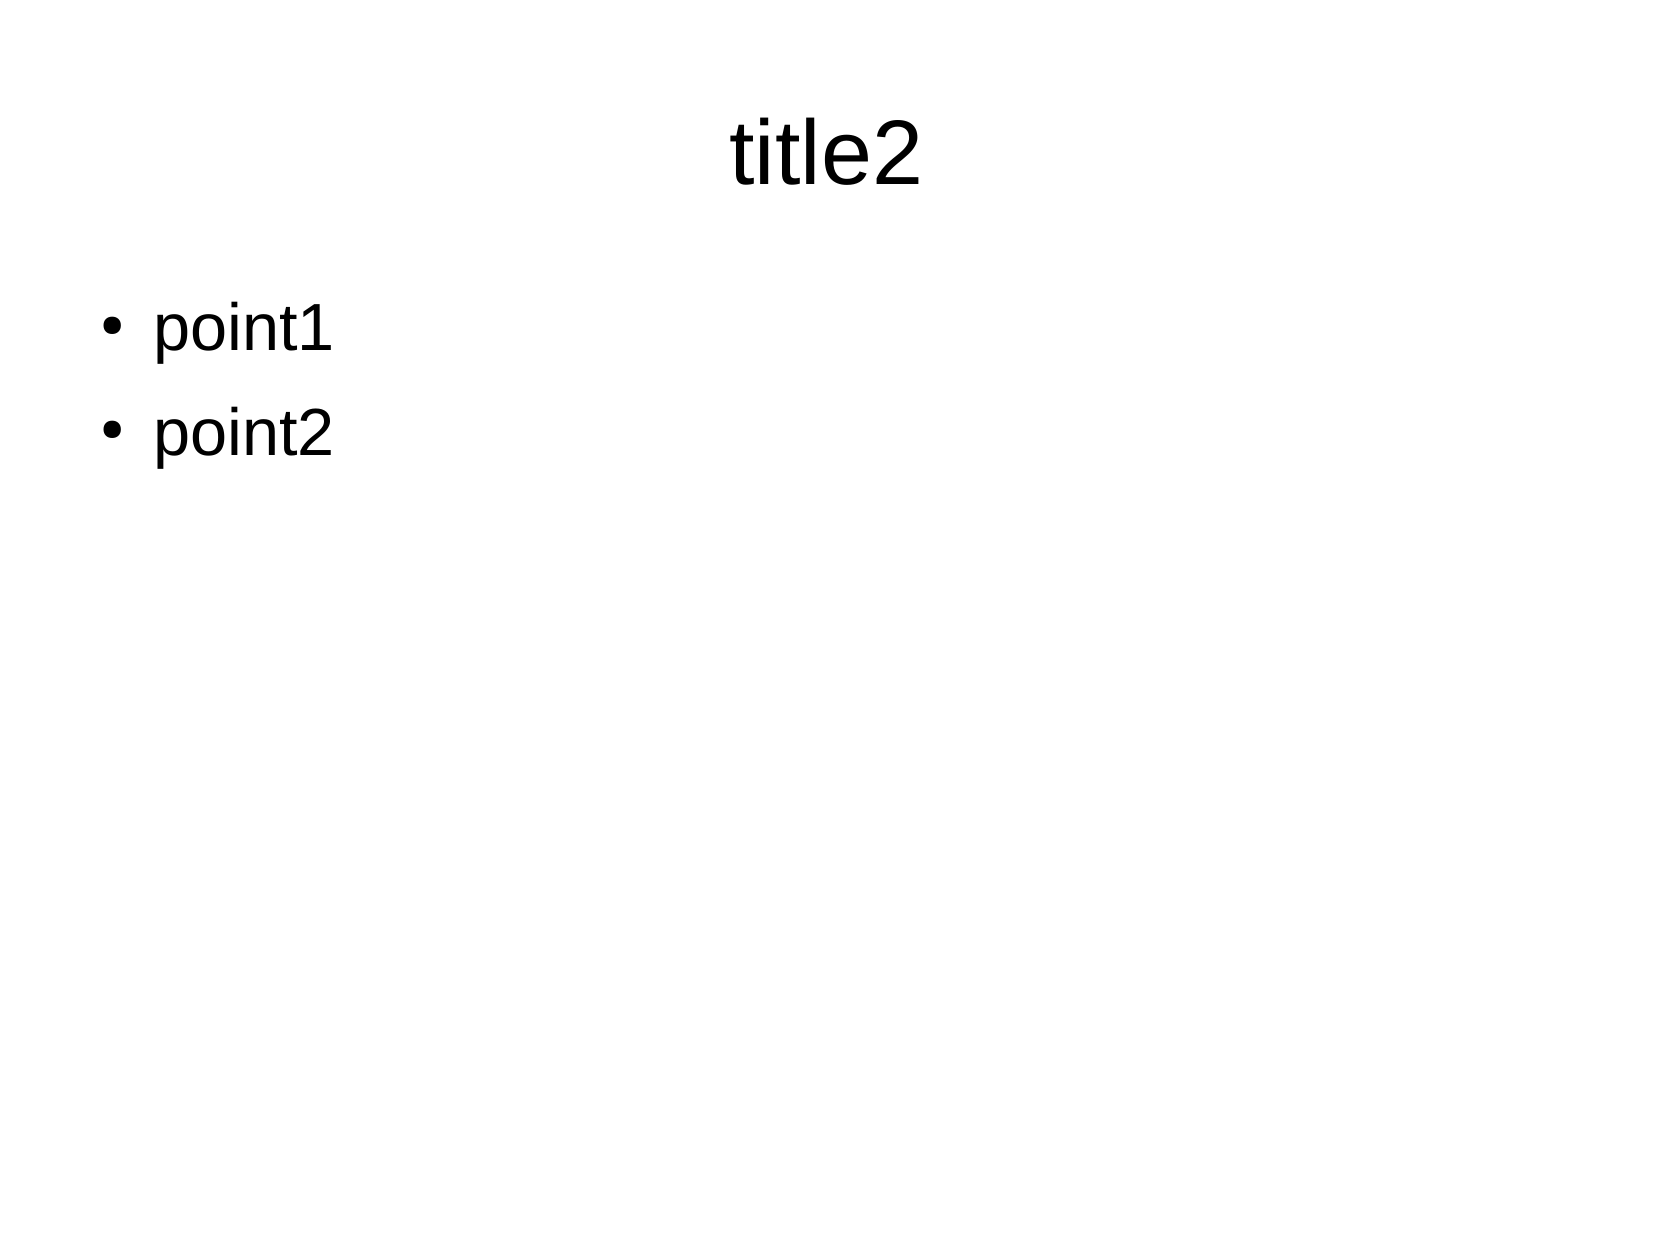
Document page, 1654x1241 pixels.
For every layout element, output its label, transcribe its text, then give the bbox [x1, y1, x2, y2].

title title2 [82, 49, 1571, 257]
list point1 point2 [82, 290, 1538, 1010]
